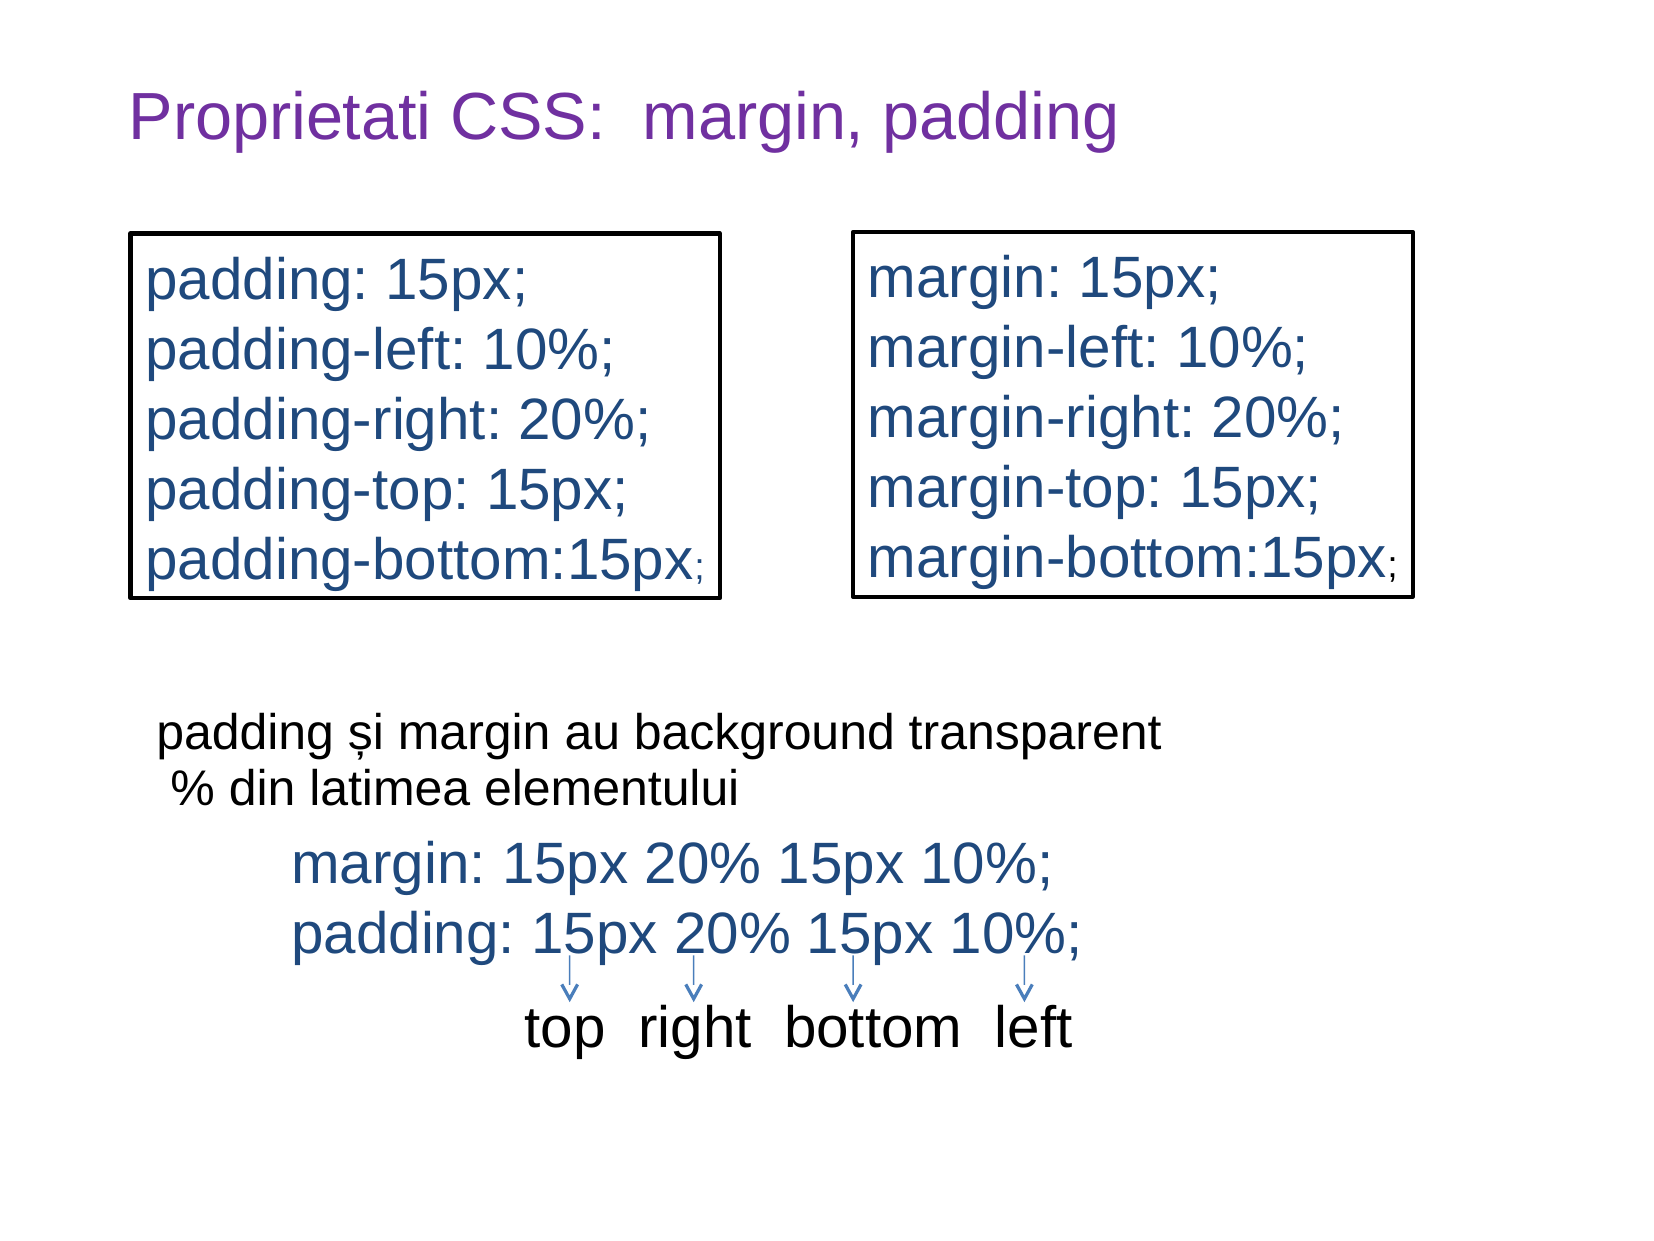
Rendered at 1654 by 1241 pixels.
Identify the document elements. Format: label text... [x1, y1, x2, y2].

text_box padding și margin au background transparent % din latimea elementului [141, 696, 1183, 824]
text_box padding: 15px; padding-left: 10%; padding-right: 20%; padding-top: 15px; padding-bottom:15px; [130, 237, 720, 599]
text_box Proprietati CSS: margin, padding [113, 71, 1170, 237]
text_box margin: 15px; margin-left: 10%; margin-right: 20%; margin-top: 15px; margin-bottom:15px; [853, 231, 1413, 597]
text_box margin: 15px 20% 15px 10%; padding: 15px 20% 15px 10%; [276, 817, 1099, 973]
text_box top right bottom left [509, 981, 1089, 1067]
